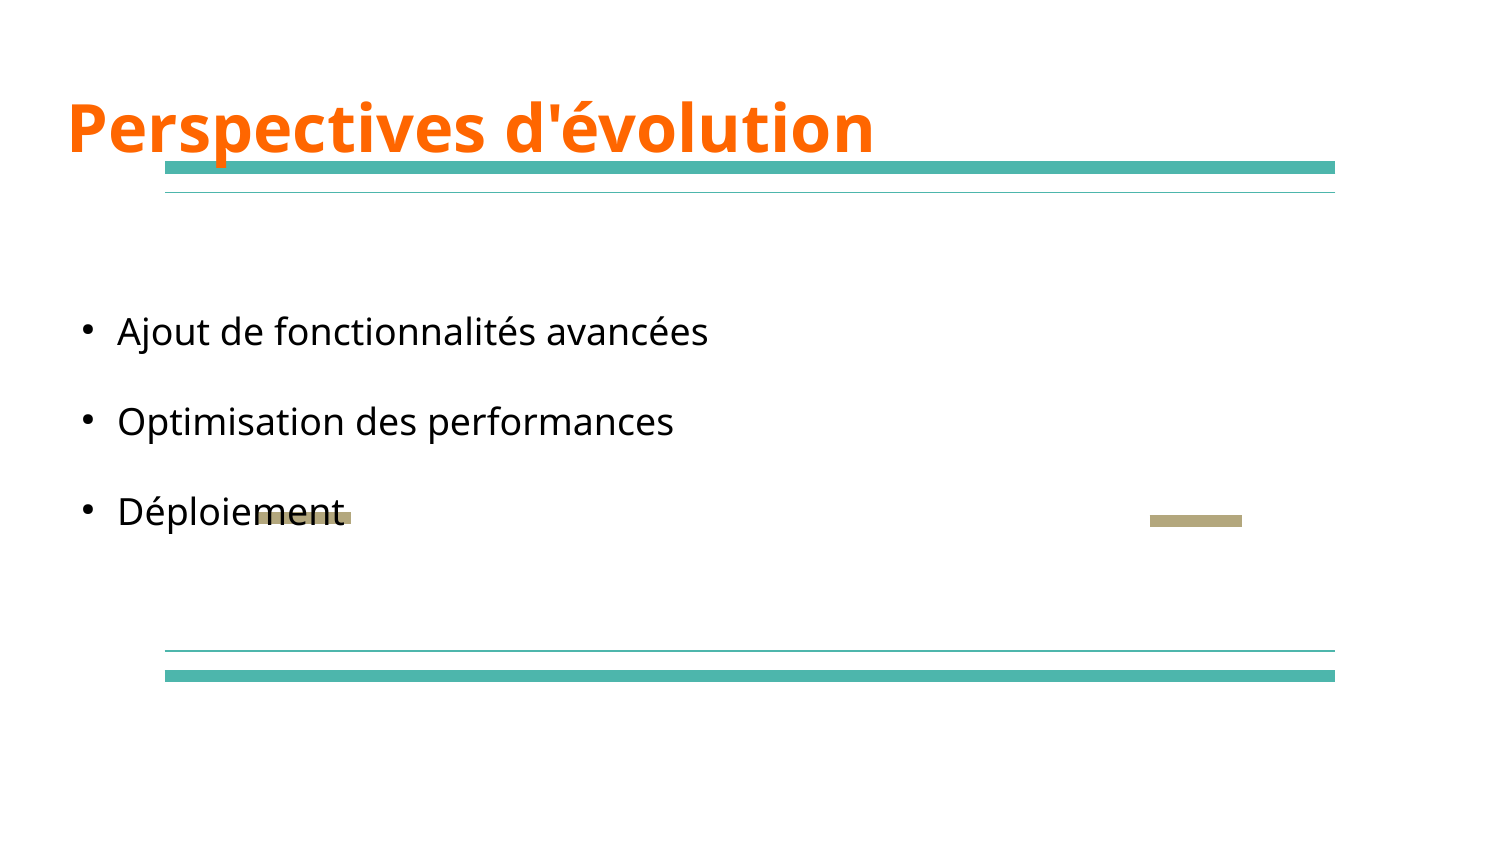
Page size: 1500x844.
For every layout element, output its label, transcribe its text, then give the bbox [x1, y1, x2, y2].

list Ajout de fonctionnalités avancées Optimisation des performances Déploiement [66, 248, 1350, 685]
title Perspectives d'évolution [51, 70, 1450, 187]
